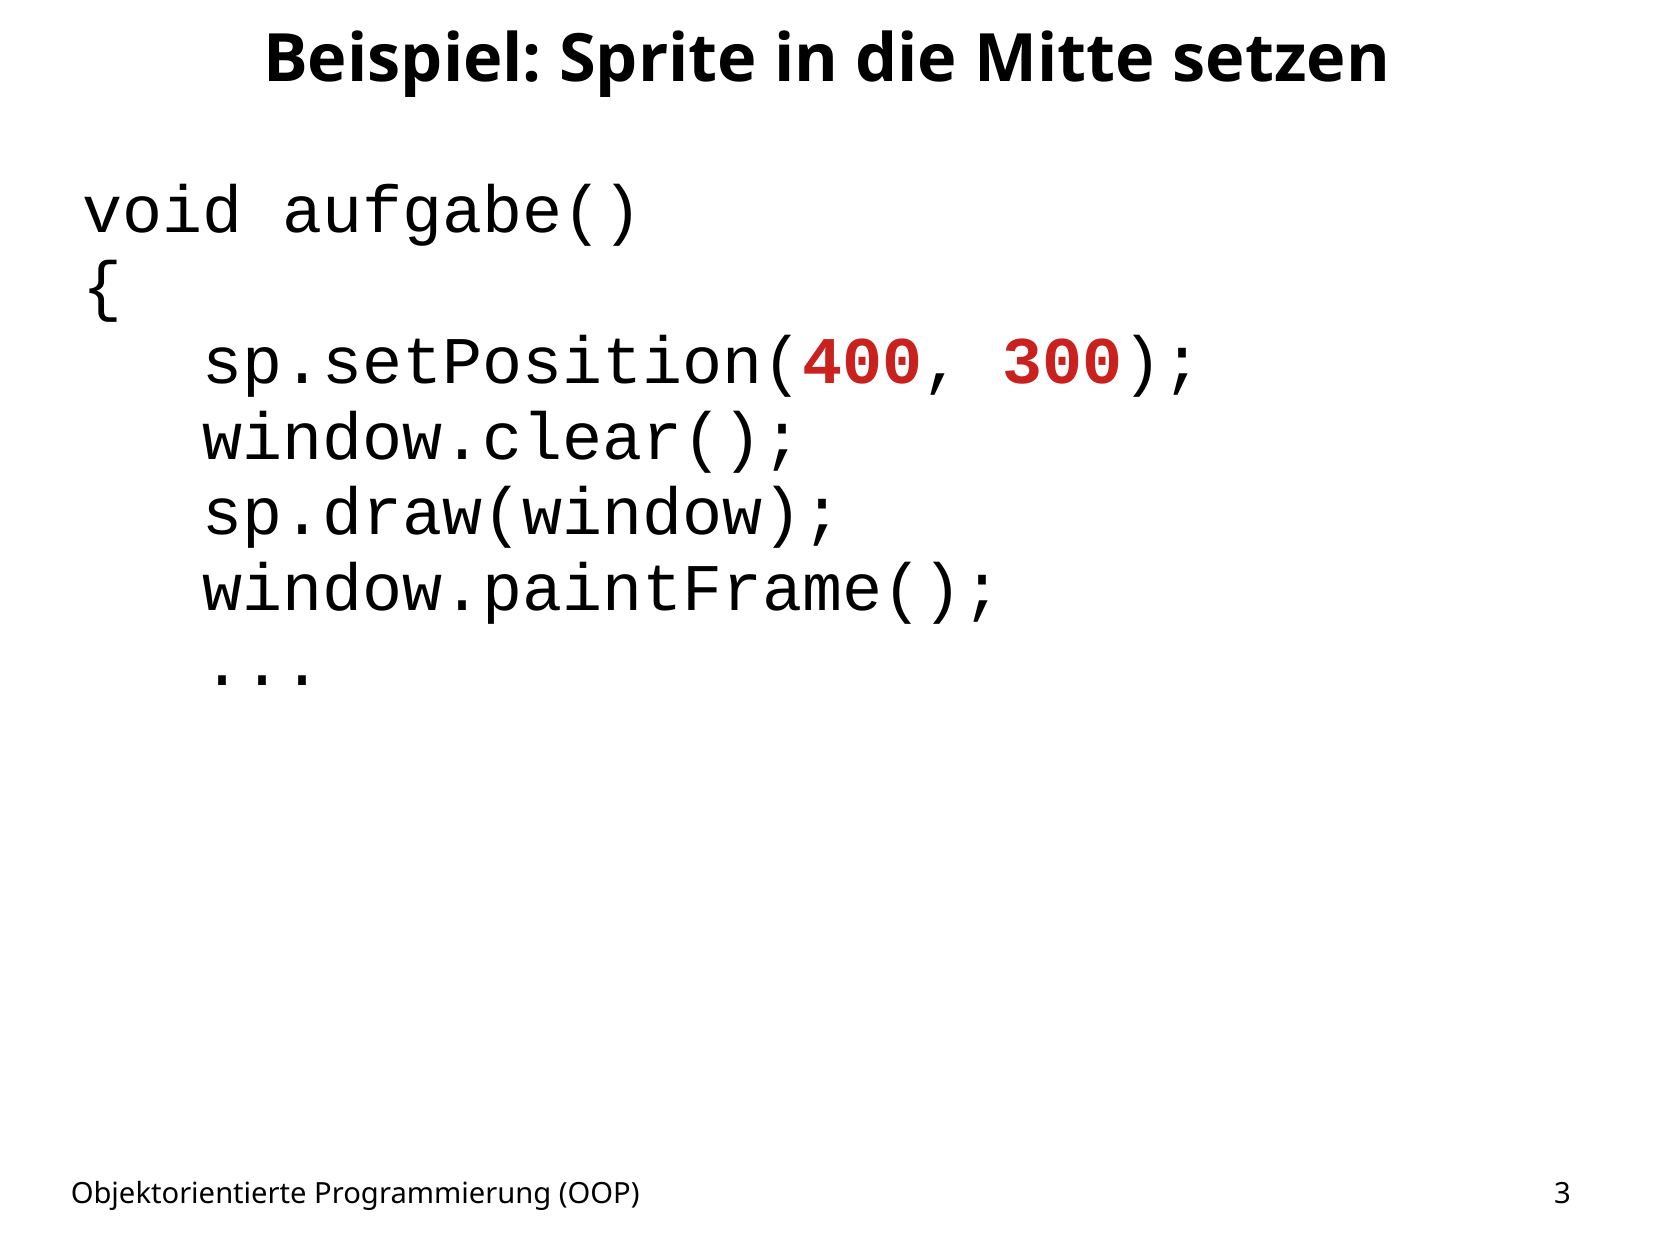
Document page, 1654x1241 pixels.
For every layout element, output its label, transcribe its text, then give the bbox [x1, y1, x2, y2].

title Beispiel: Sprite in die Mitte setzen [0, 5, 1654, 107]
list void aufgabe() { sp.setPosition(400, 300); window.clear(); sp.draw(window); window.paintFrame(); ... [82, 177, 1571, 1146]
